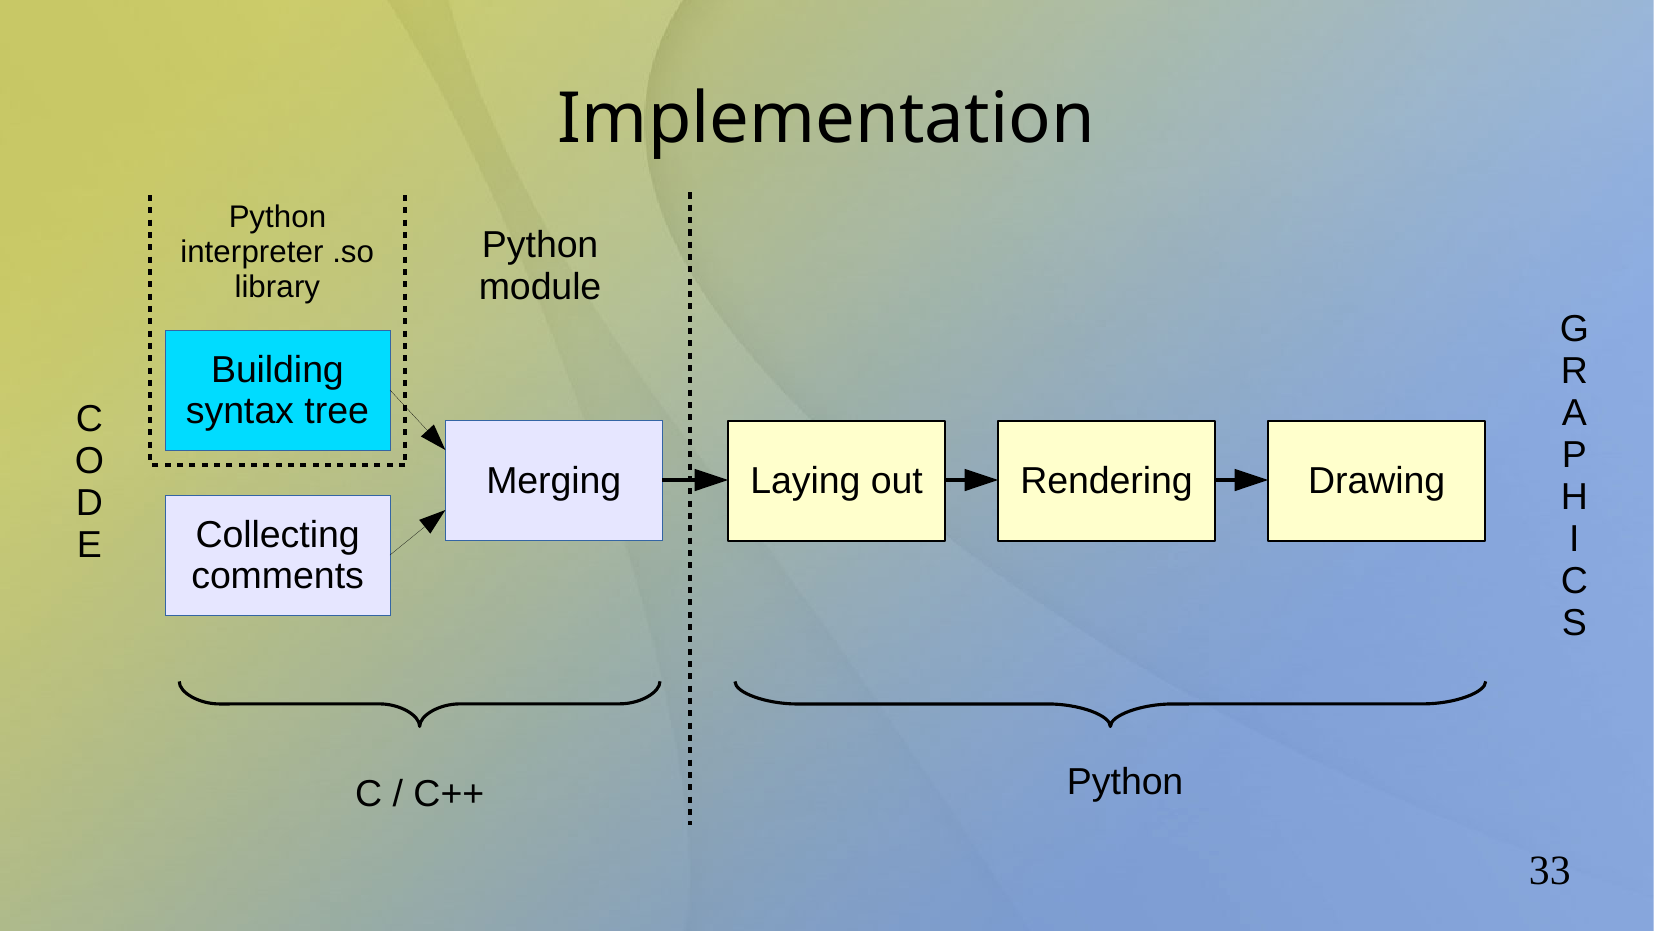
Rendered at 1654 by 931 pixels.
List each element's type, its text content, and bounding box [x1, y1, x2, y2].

text_box Python module [450, 216, 631, 316]
text_box Rendering [998, 420, 1216, 541]
text_box Merging [445, 420, 663, 541]
text_box C / C++ [330, 765, 511, 822]
text_box Drawing [1268, 420, 1486, 541]
text_box Laying out [728, 420, 946, 541]
text_box Python [1035, 753, 1216, 811]
text_box GRAPHICS [1545, 300, 1607, 651]
title Implementation [82, 37, 1571, 193]
text_box Building syntax tree [165, 330, 391, 451]
picture [0, 0, 1654, 931]
text_box Python interpreter .so library [165, 192, 391, 316]
text_box CODE [60, 390, 122, 573]
text_box Collecting comments [165, 495, 391, 616]
